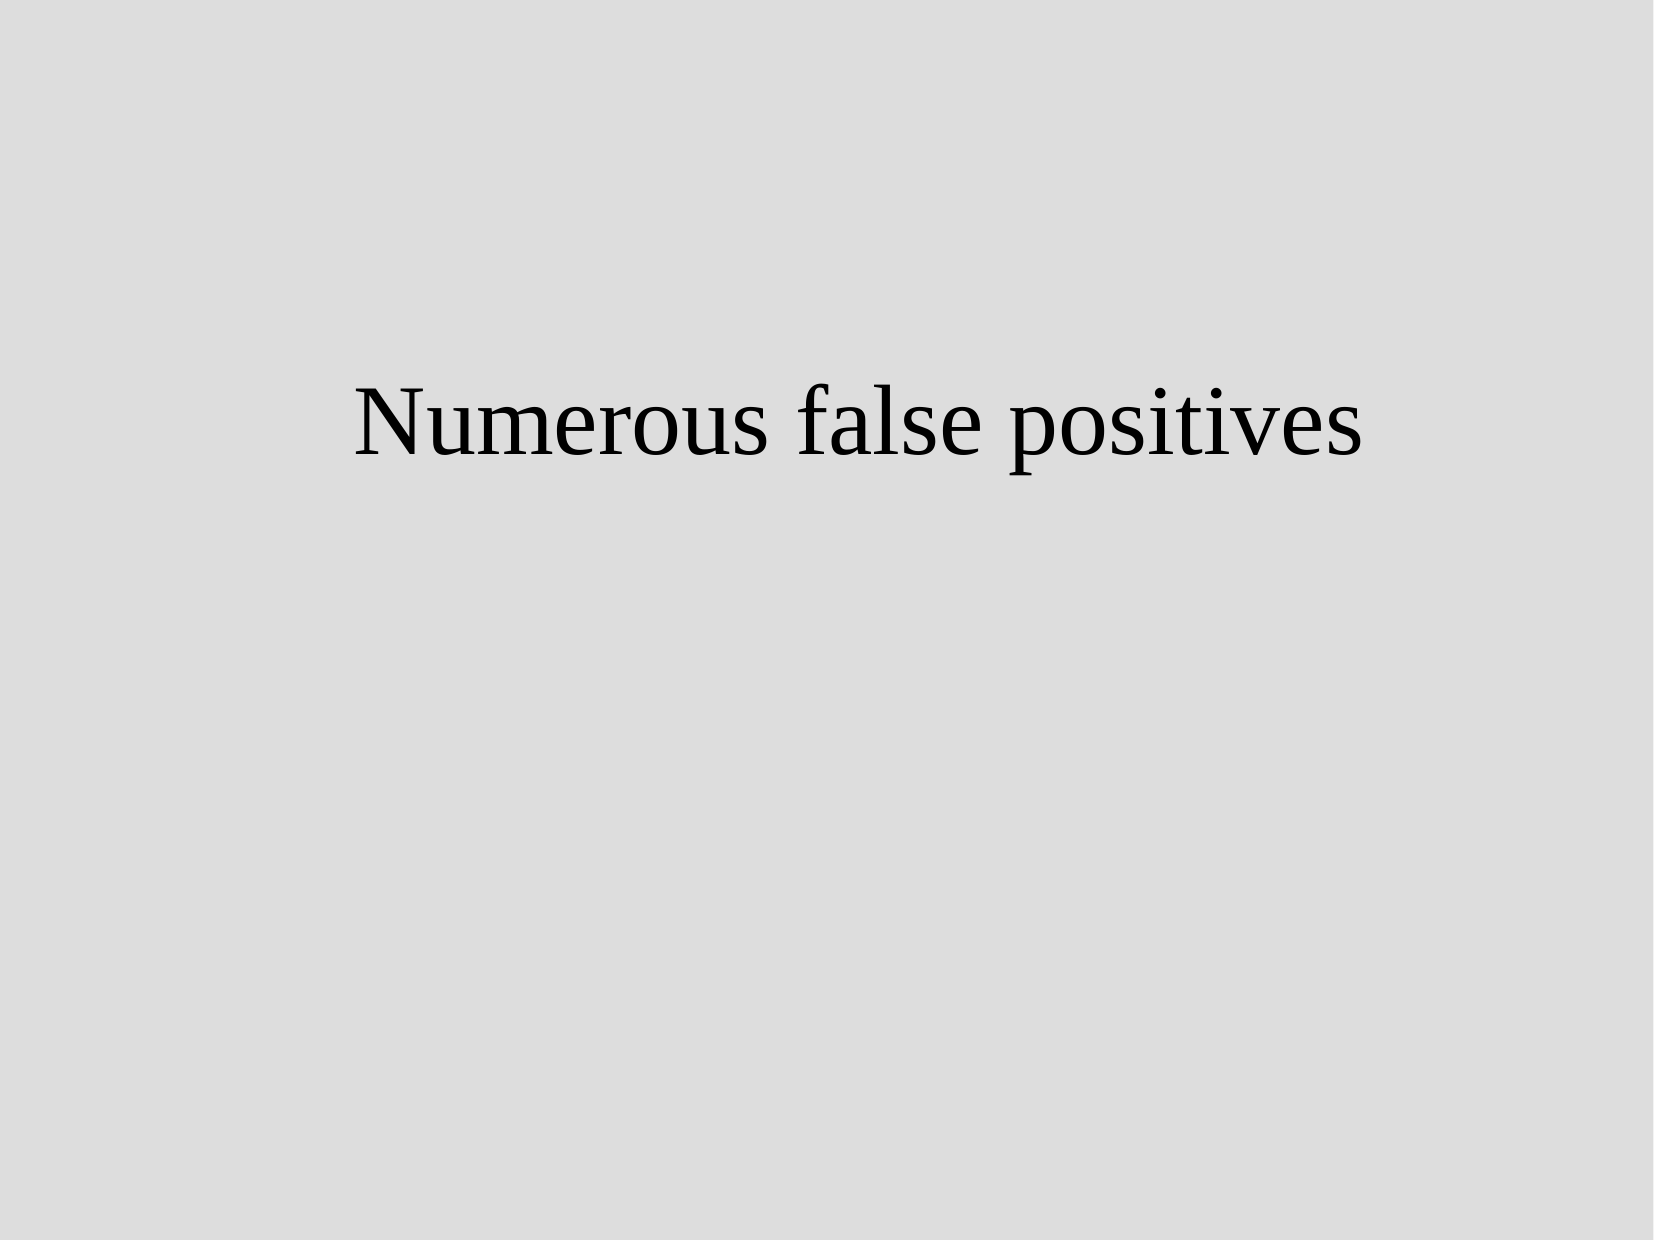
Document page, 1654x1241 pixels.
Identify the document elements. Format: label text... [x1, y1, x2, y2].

subtitle [82, 49, 1571, 1010]
text_box Numerous false positives [271, 357, 1473, 484]
